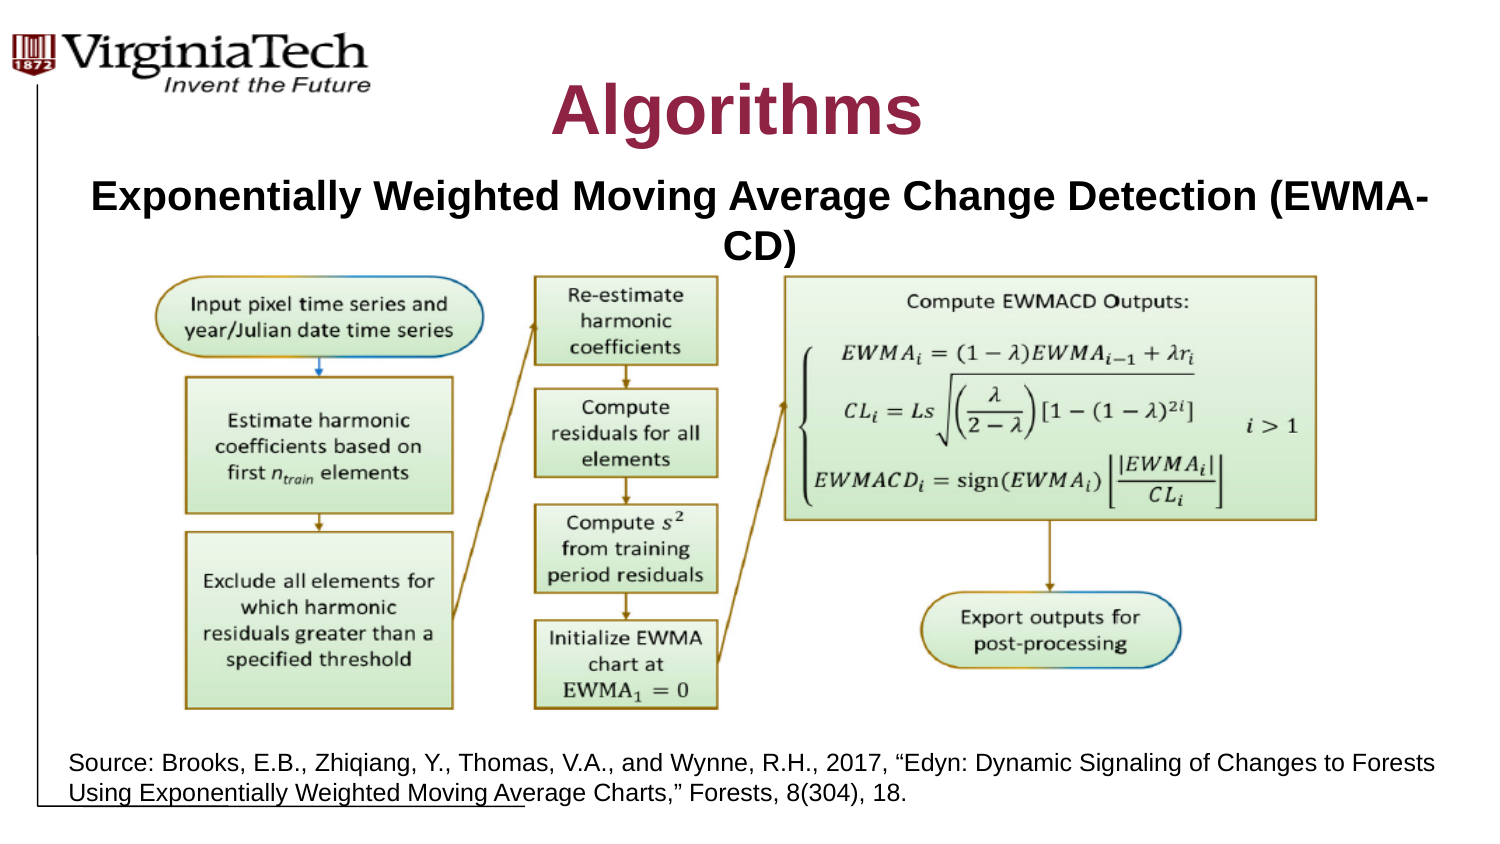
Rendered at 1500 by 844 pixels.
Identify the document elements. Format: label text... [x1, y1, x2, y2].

picture [12, 32, 372, 94]
text_box Exponentially Weighted Moving Average Change Detection (EWMA-CD) [43, 153, 1477, 790]
text_box Source: Brooks, E.B., Zhiqiang, Y., Thomas, V.A., and Wynne, R.H., 2017, “Edyn: Dynamic Signaling of Changes to Forests Using Exponentially Weighted Moving Average Charts,” Forests, 8(304), 18. [53, 731, 1466, 807]
picture [125, 268, 1334, 731]
title Algorithms [90, 56, 1385, 149]
